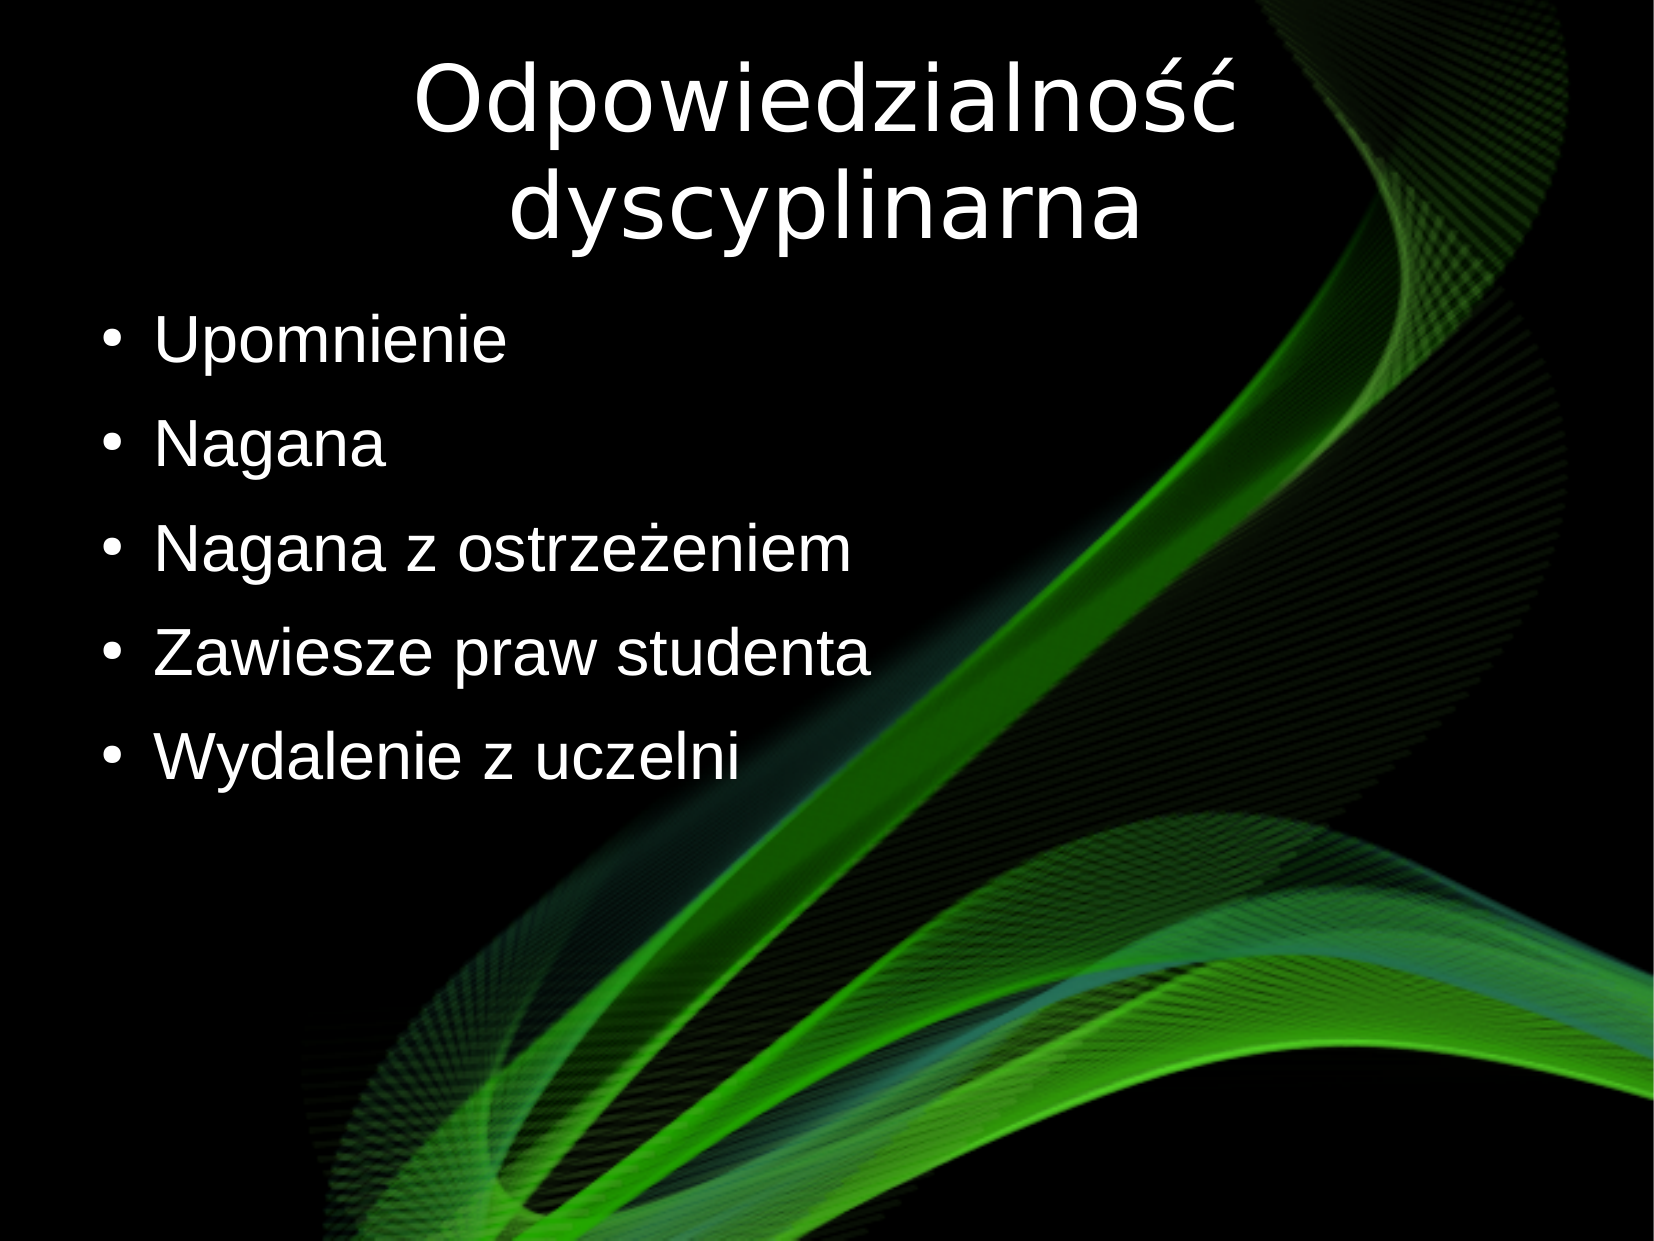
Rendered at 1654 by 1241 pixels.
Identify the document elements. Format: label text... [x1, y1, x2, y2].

title Odpowiedzialność dyscyplinarna [82, 45, 1571, 261]
list Upomnienie Nagana Nagana z ostrzeżeniem Zawiesze praw studenta Wydalenie z uczelni [82, 302, 1571, 800]
picture [0, 0, 1654, 1241]
